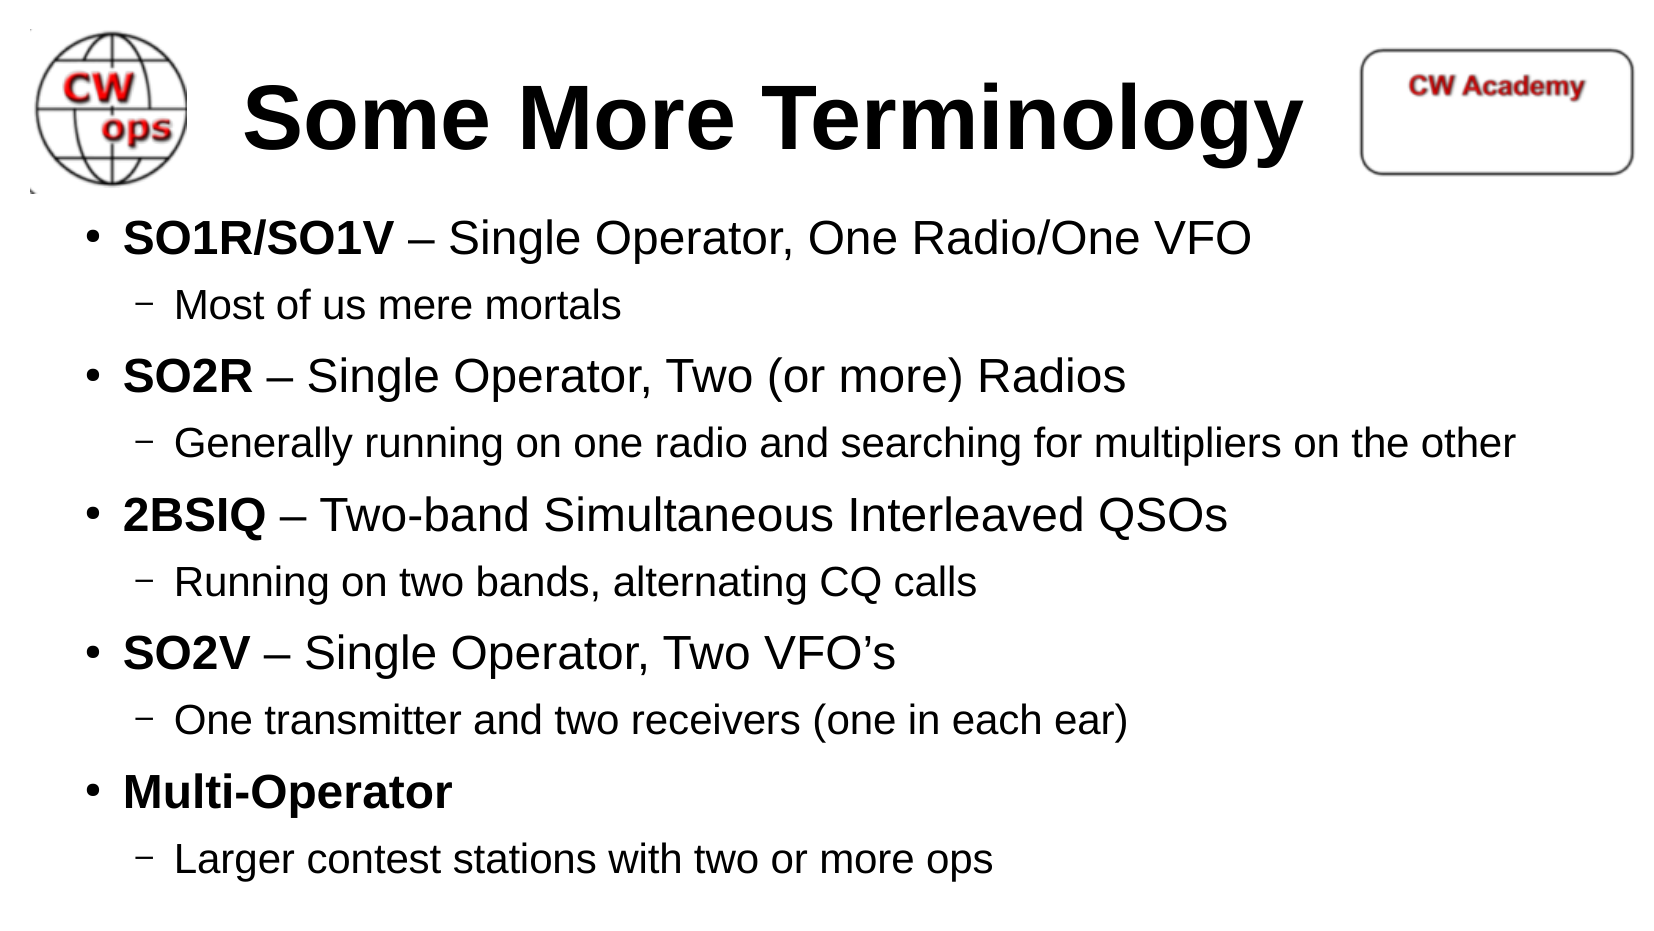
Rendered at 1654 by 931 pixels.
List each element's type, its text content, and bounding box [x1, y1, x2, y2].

picture [1350, 37, 1640, 186]
title Some More Terminology [30, 39, 1519, 196]
list SO1R/SO1V – Single Operator, One Radio/One VFO Most of us mere mortals SO2R – Single Operator, Two (or more) Radios Generally running on one radio and searching for multipliers on the other 2BSIQ – Two-band Simultaneous Interleaved QSOs Running on two bands, alternating CQ calls SO2V – Single Operator, Two VFO’s One transmitter and two receivers (one in each ear) Multi-Operator Larger contest stations with two or more ops [71, 210, 1561, 901]
picture [30, 29, 187, 39]
